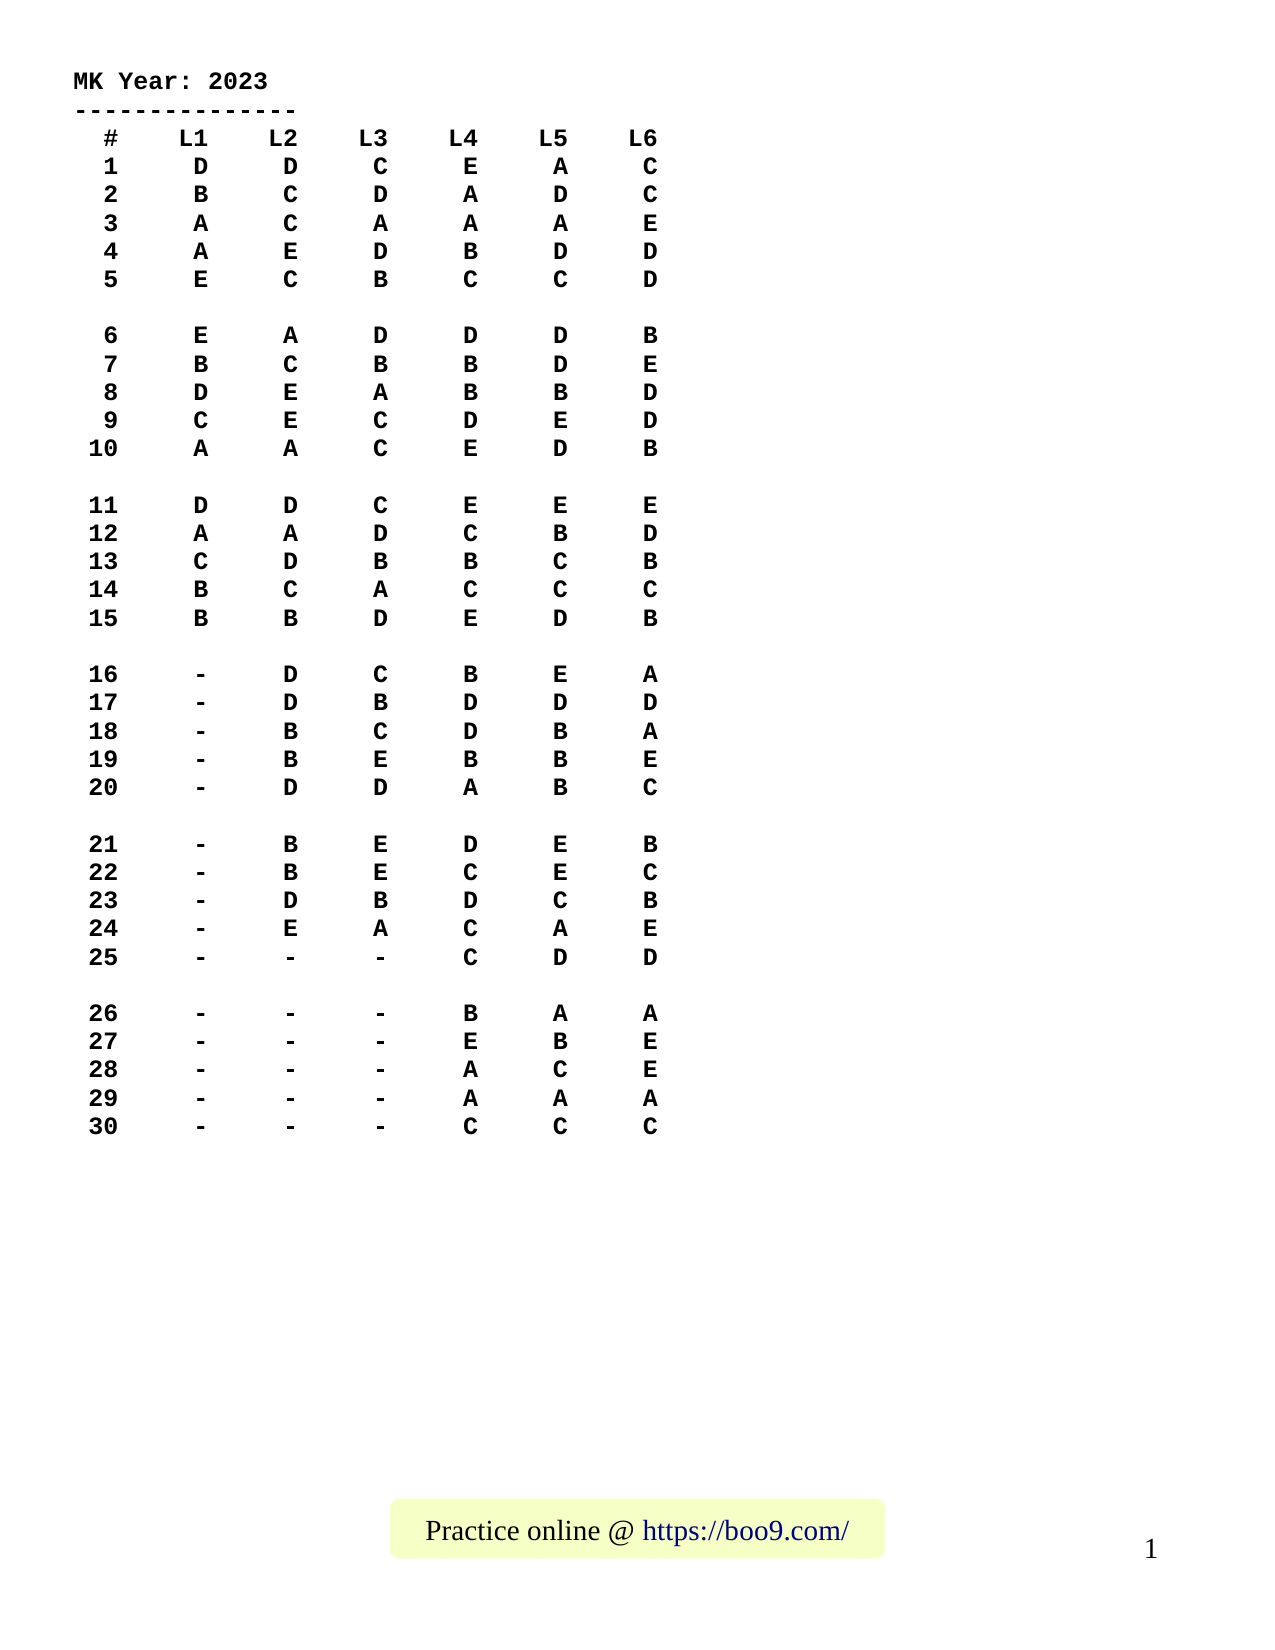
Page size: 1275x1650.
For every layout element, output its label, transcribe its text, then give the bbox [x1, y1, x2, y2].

text_box MK Year: 2023 --------------- # L1 L2 L3 L4 L5 L6 1 D D C E A C 2 B C D A D C 3 A C A A A E 4 A E D B D D 5 E C B C C D 6 E A D D D B 7 B C B B D E 8 D E A B B D 9 C E C D E D 10 A A C E D B 11 D D C E E E 12 A A D C B D 13 C D B B C B 14 B C A C C C 15 B B D E D B 16 - D C B E A 17 - D B D D D 18 - B C D B A 19 - B E B B E 20 - D D A B C 21 - B E D E B 22 - B E C E C 23 - D B D C B 24 - E A C A E 25 - - - C D D 26 - - - B A A 27 - - - E B E 28 - - - A C E 29 - - - A A A 30 - - - C C C [58, 61, 989, 1150]
